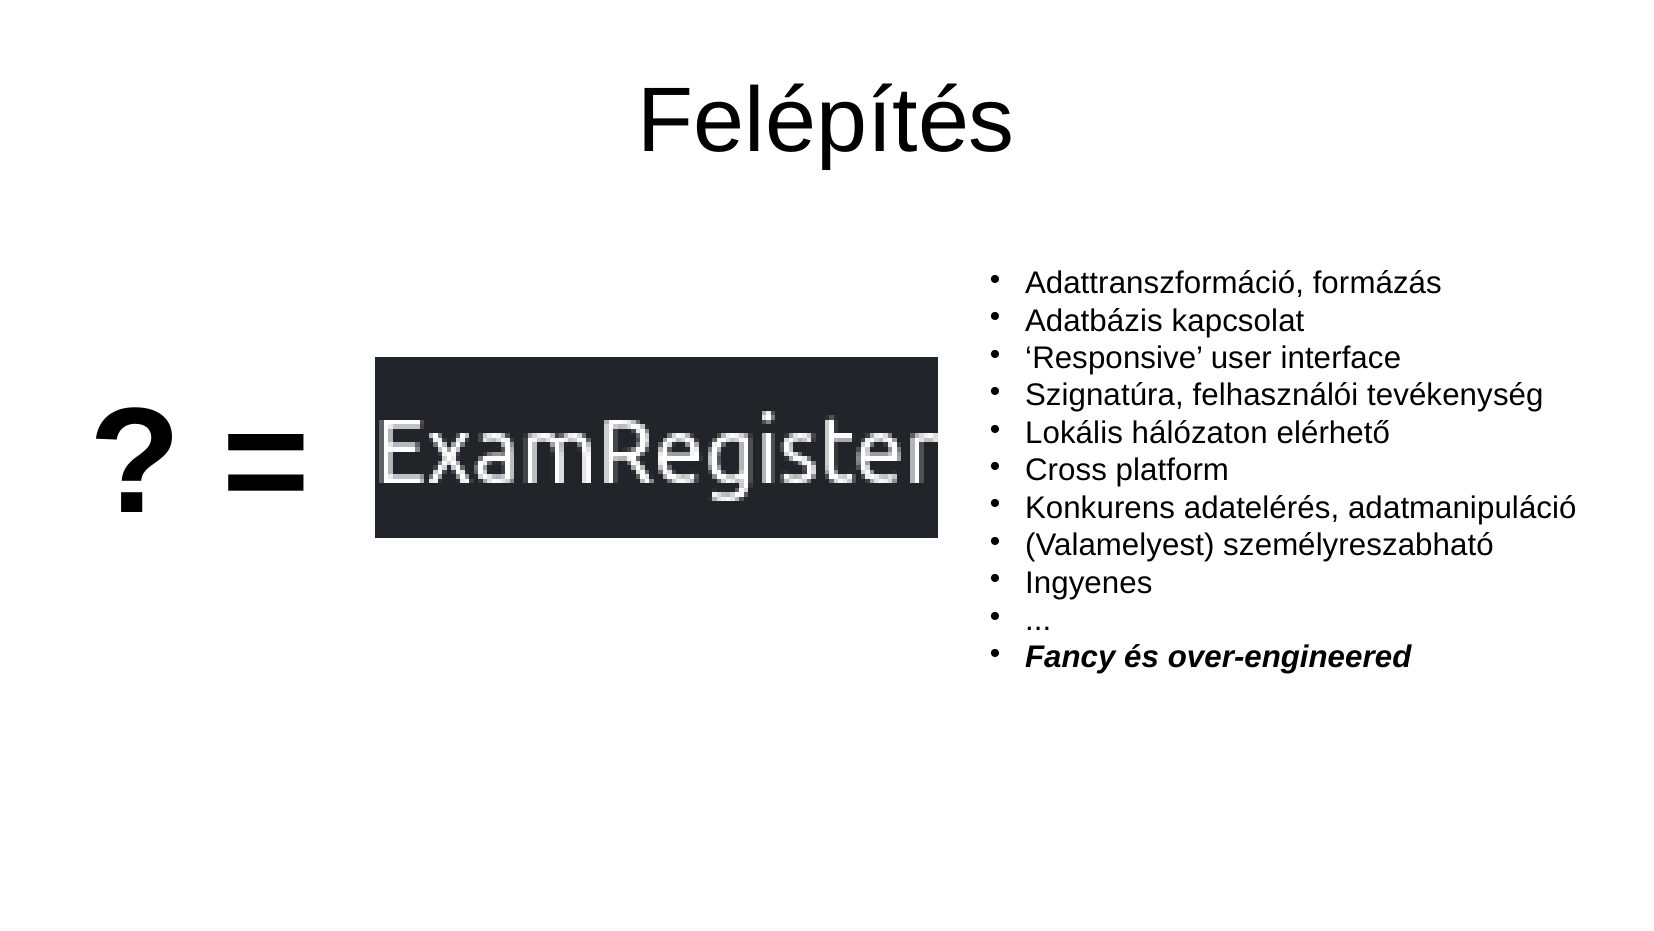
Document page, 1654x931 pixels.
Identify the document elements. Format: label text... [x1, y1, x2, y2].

text_box Adattranszformáció, formázás Adatbázis kapcsolat ‘Responsive’ user interface Szignatúra, felhasználói tevékenység Lokális hálózaton elérhető Cross platform Konkurens adatelérés, adatmanipuláció (Valamelyest) személyreszabható Ingyenes ... Fancy és over-engineered [975, 254, 1654, 652]
title Felépítés [82, 37, 1571, 193]
text_box ? = [74, 355, 413, 538]
picture [375, 357, 938, 538]
